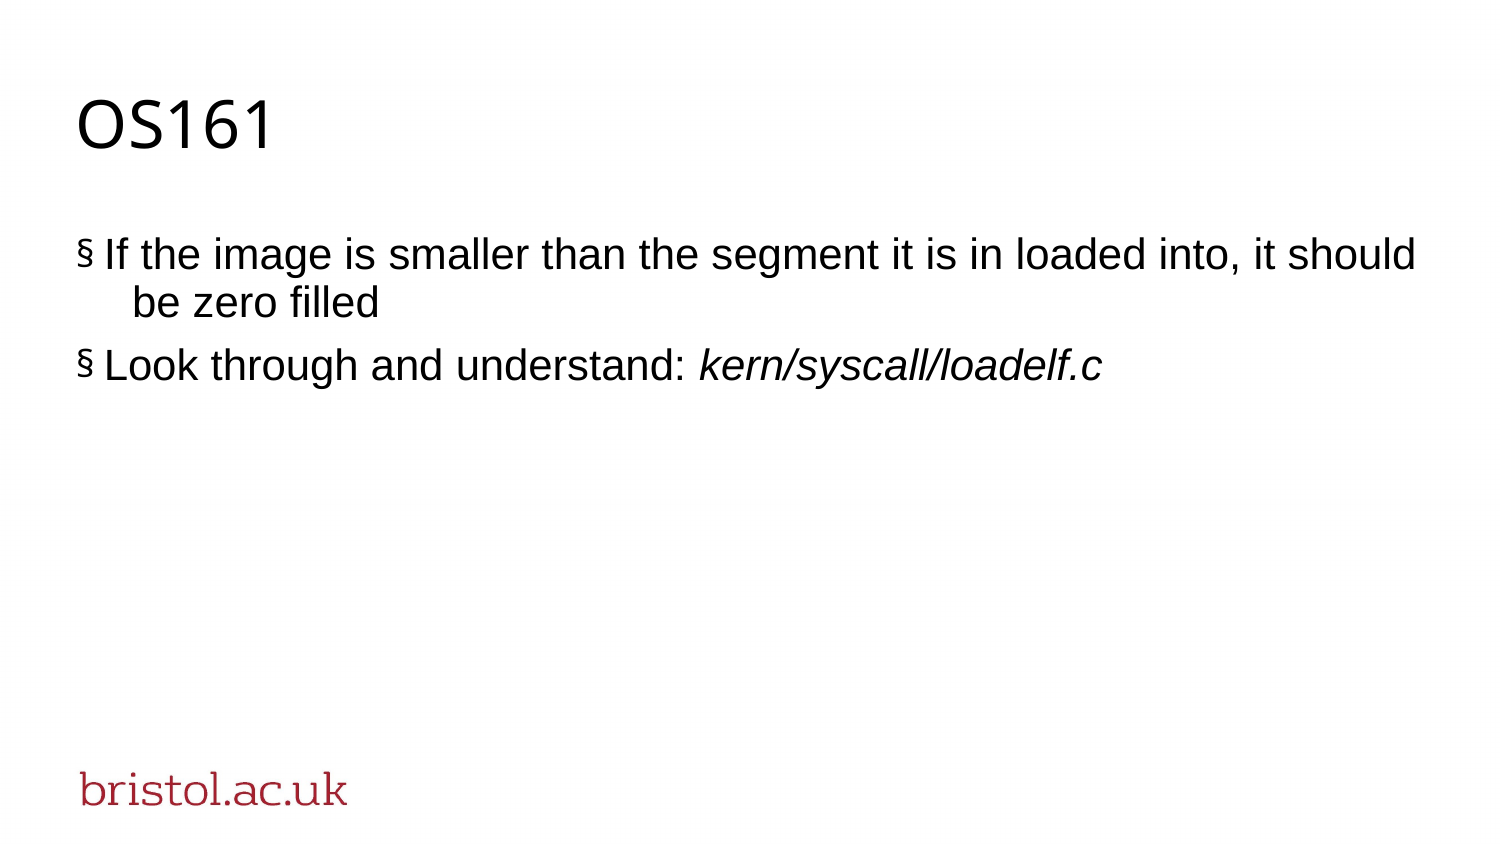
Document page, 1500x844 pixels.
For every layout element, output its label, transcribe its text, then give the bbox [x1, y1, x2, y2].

title OS161 [60, 44, 1440, 209]
list If the image is smaller than the segment it is in loaded into, it should be zero filled Look through and understand: kern/syscall/loadelf.c [60, 224, 1440, 699]
